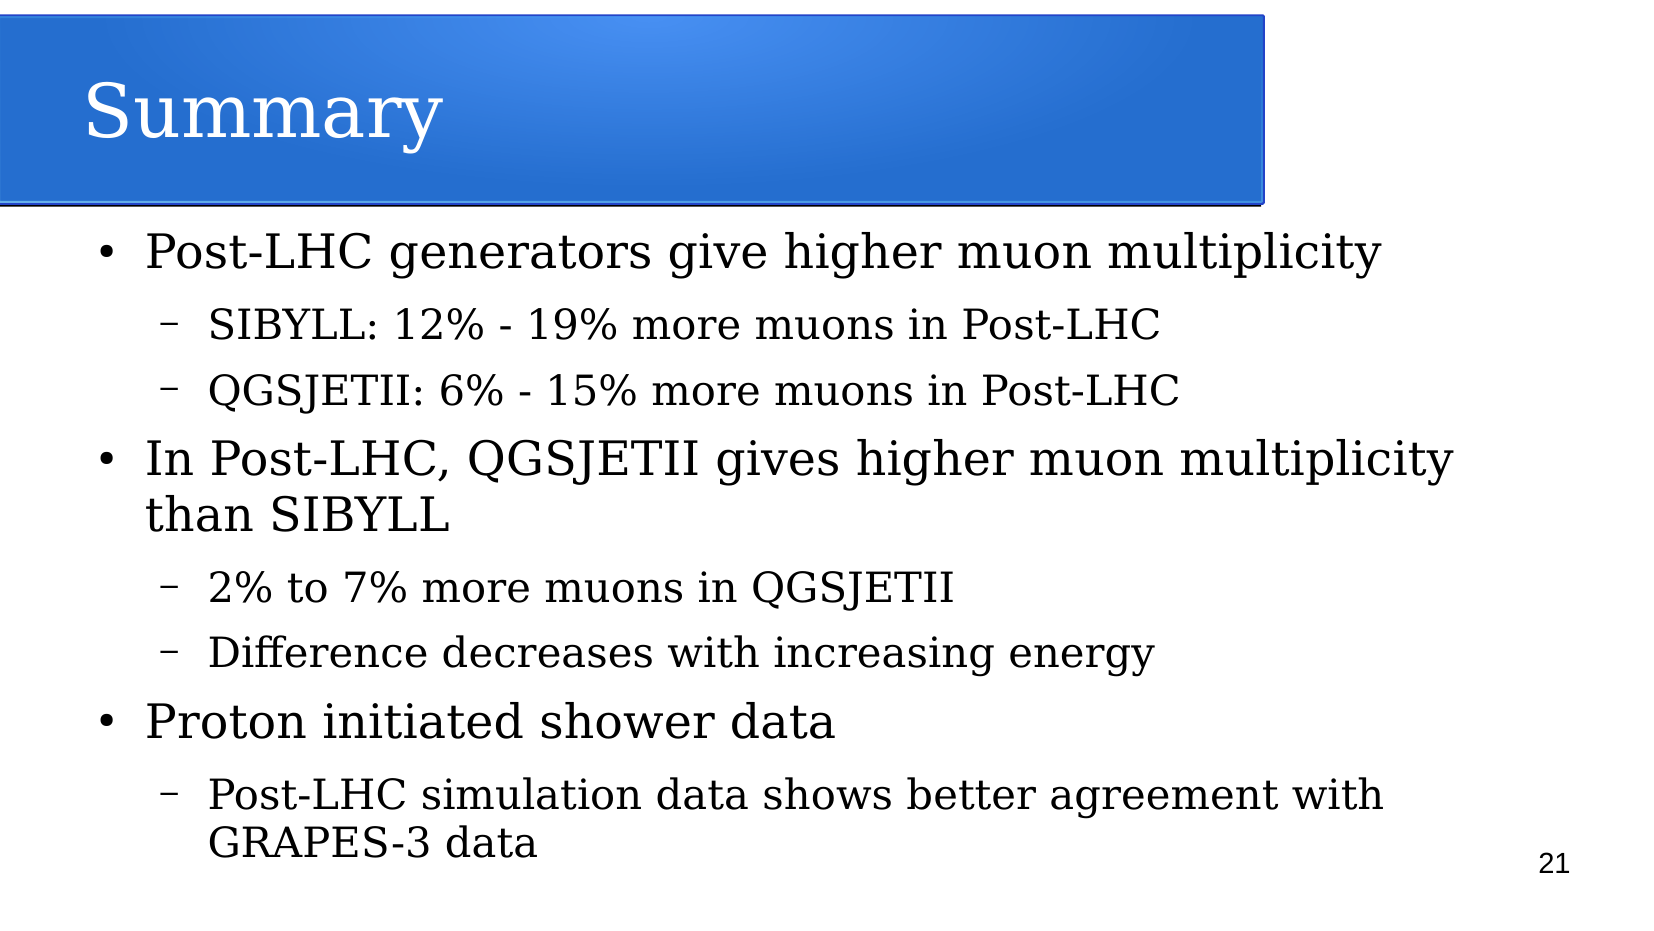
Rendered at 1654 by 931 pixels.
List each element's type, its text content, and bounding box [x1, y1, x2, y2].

title Summary [82, 35, 1235, 189]
list Post-LHC generators give higher muon multiplicity SIBYLL: 12% - 19% more muons in Post-LHC QGSJETII: 6% - 15% more muons in Post-LHC In Post-LHC, QGSJETII gives higher muon multiplicity than SIBYLL 2% to 7% more muons in QGSJETII Difference decreases with increasing energy Proton initiated shower data Post-LHC simulation data shows better agreement with GRAPES-3 data [82, 224, 1571, 875]
